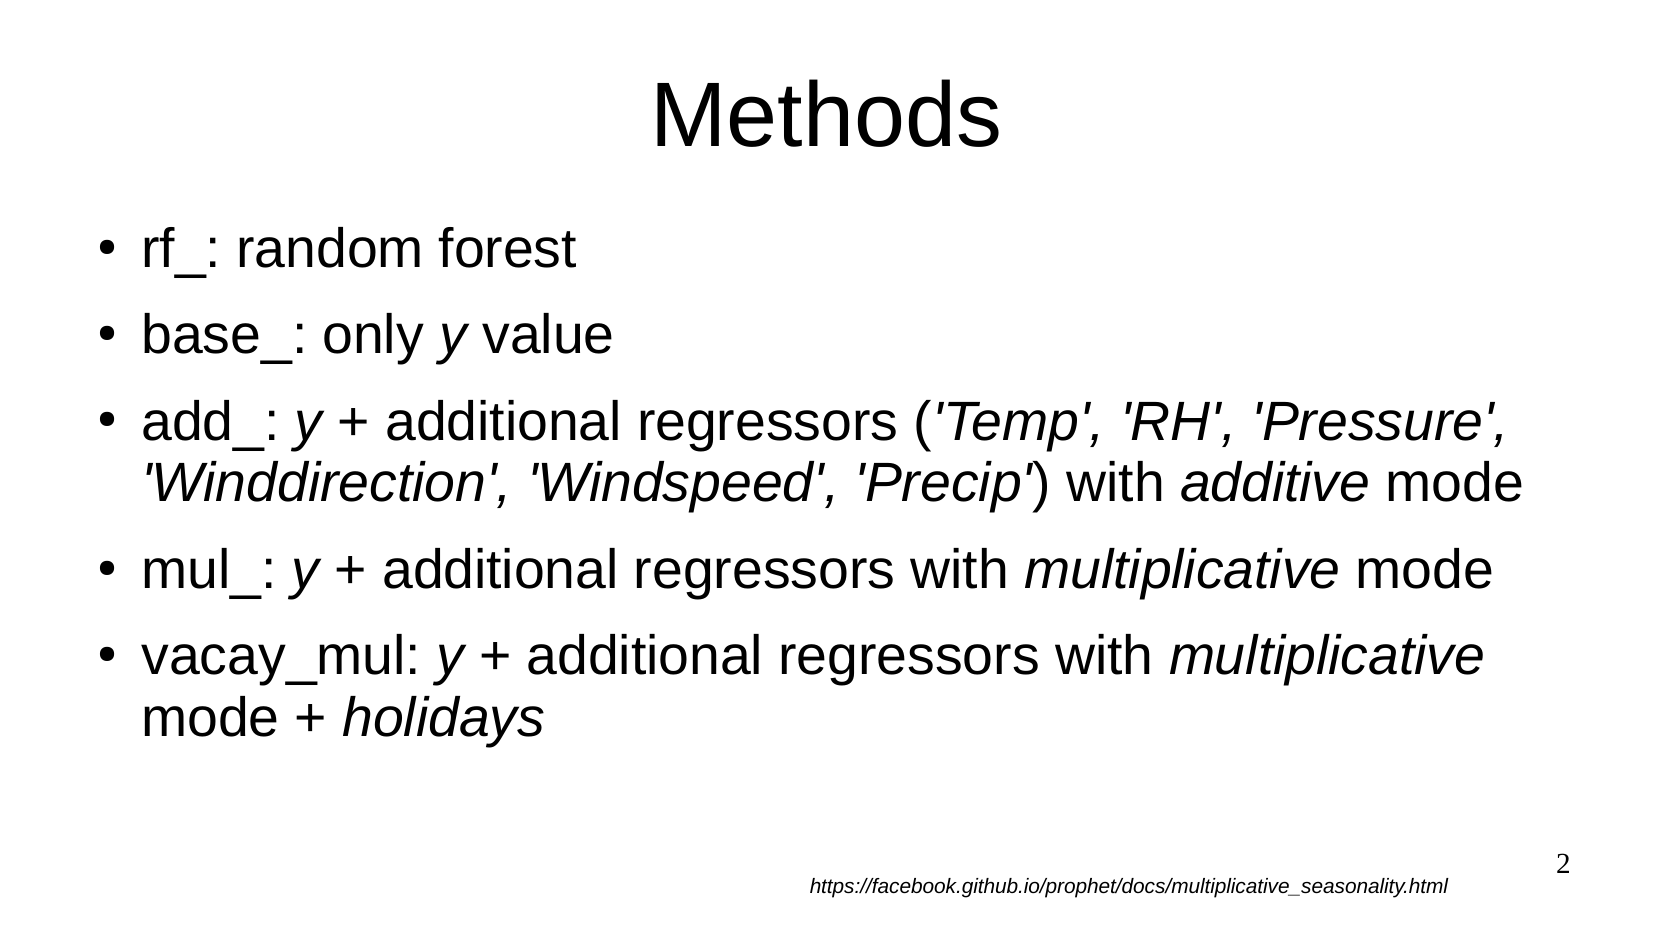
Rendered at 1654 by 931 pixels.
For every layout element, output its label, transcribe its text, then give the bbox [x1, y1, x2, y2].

text_box https://facebook.github.io/prophet/docs/multiplicative_seasonality.html [795, 867, 1519, 925]
list rf_: random forest base_: only y value add_: y + additional regressors ('Temp', 'RH', 'Pressure', 'Winddirection', 'Windspeed', 'Precip') with additive mode mul_: y + additional regressors with multiplicative mode vacay_mul: y + additional regressors with multiplicative mode + holidays [82, 217, 1571, 758]
title Methods [82, 37, 1571, 193]
